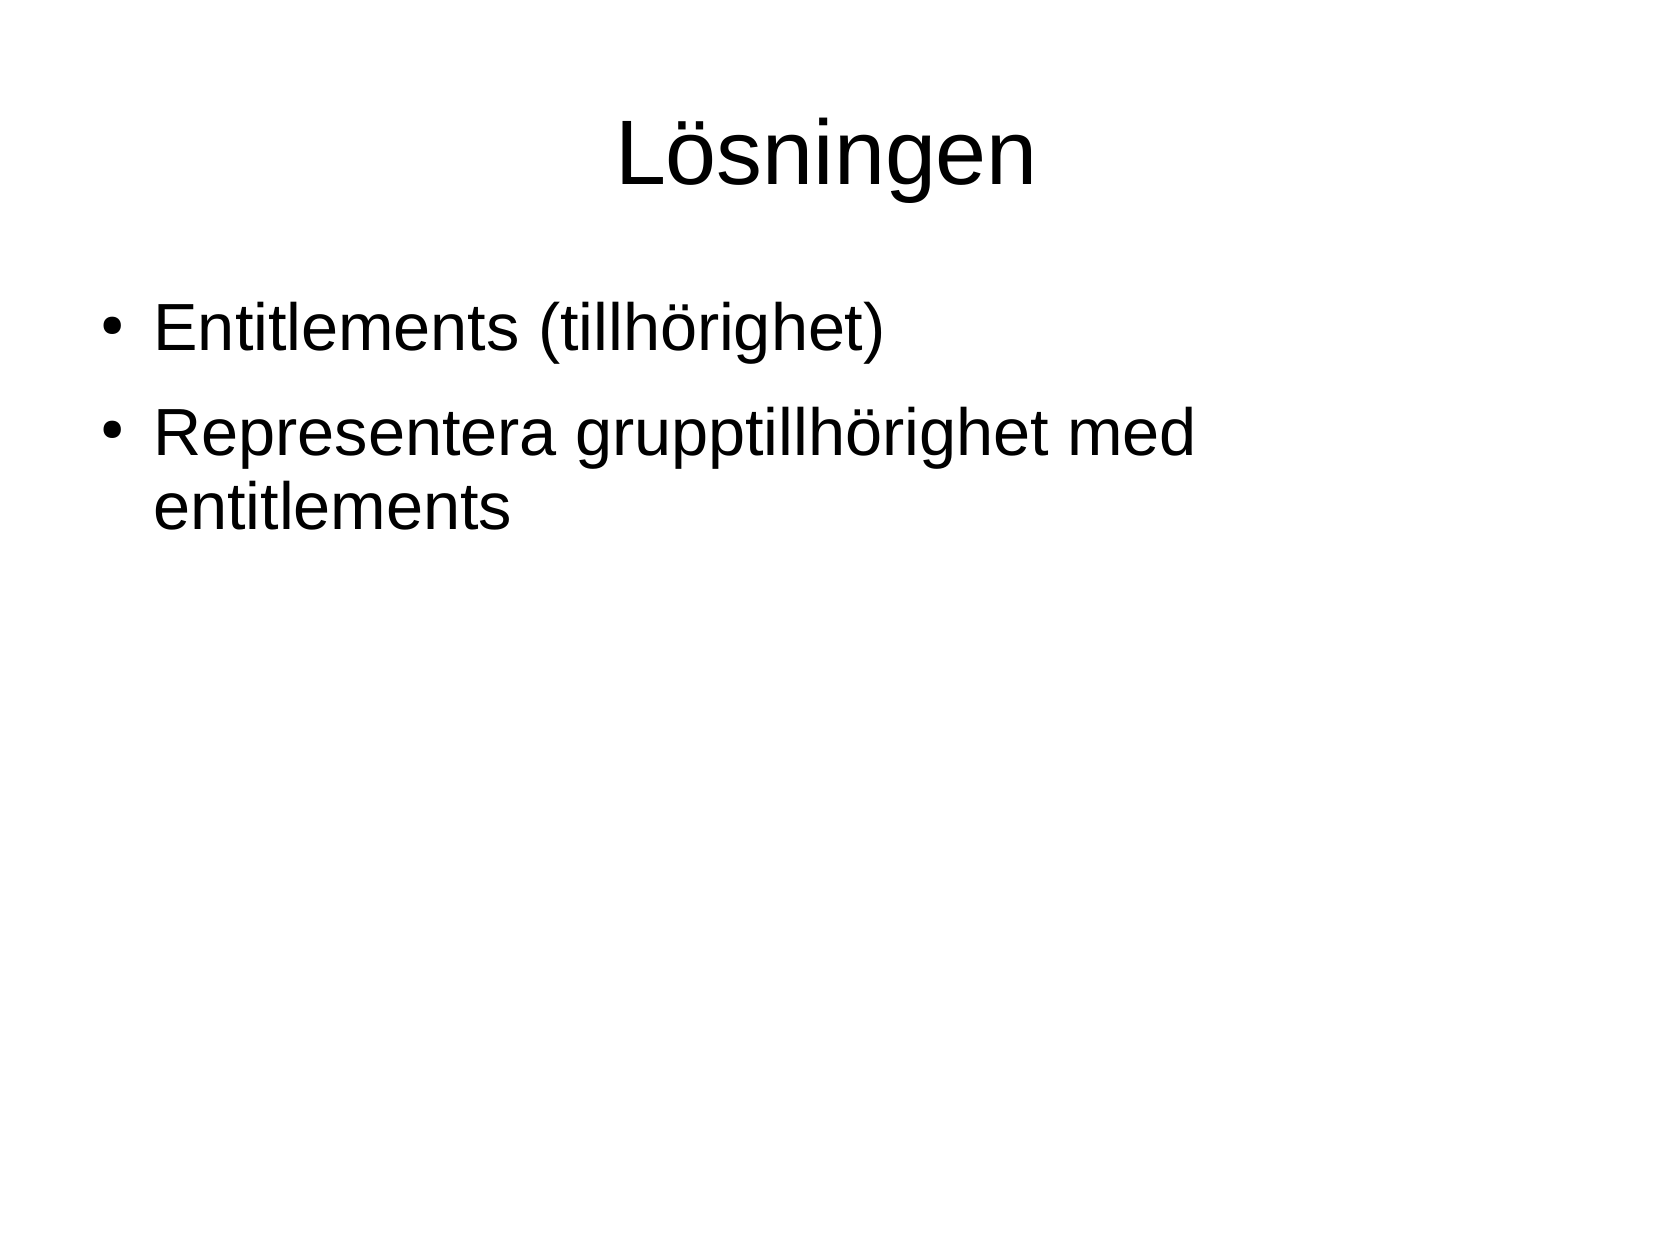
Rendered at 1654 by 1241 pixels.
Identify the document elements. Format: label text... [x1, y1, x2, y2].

list Entitlements (tillhörighet) Representera grupptillhörighet med entitlements [82, 290, 1571, 1109]
title Lösningen [82, 56, 1571, 250]
